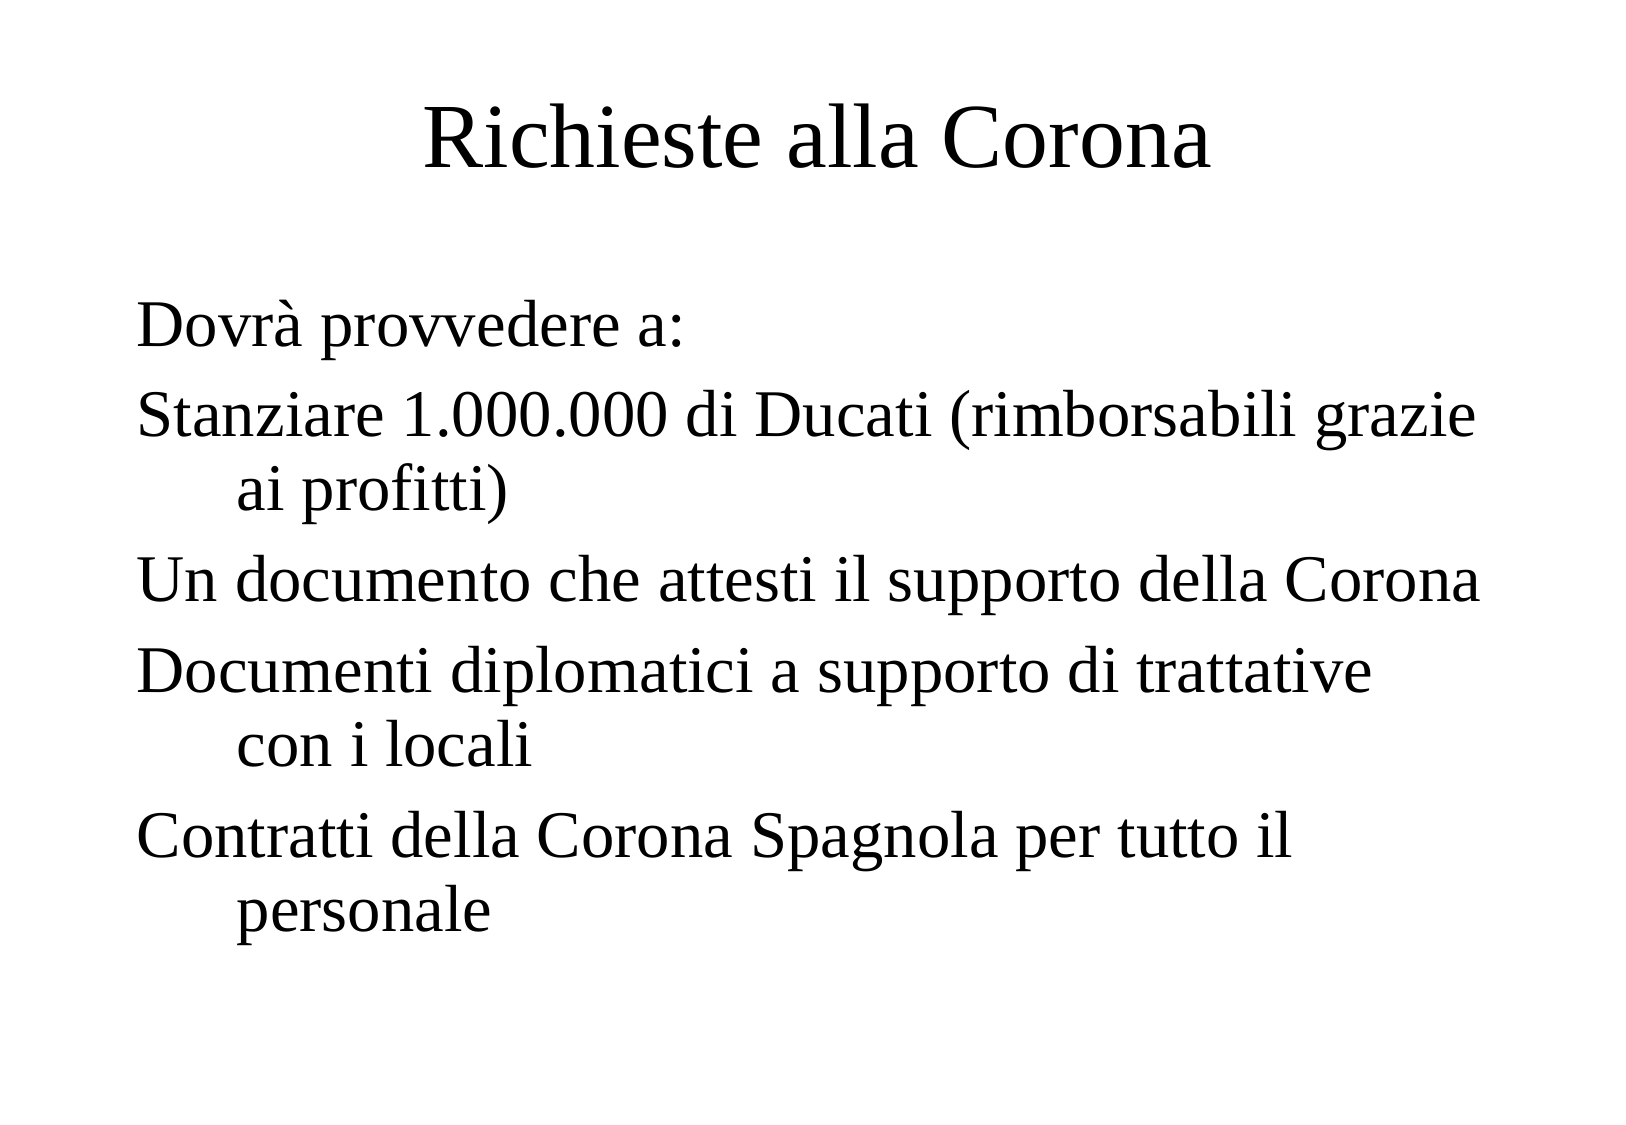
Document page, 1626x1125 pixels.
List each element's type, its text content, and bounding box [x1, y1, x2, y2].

list Dovrà provvedere a: Stanziare 1.000.000 di Ducati (rimborsabili grazie ai profitti) Un documento che attesti il supporto della Corona Documenti diplomatici a supporto di trattative con i locali Contratti della Corona Spagnola per tutto il personale [121, 278, 1504, 1081]
title Richieste alla Corona [127, 42, 1509, 231]
